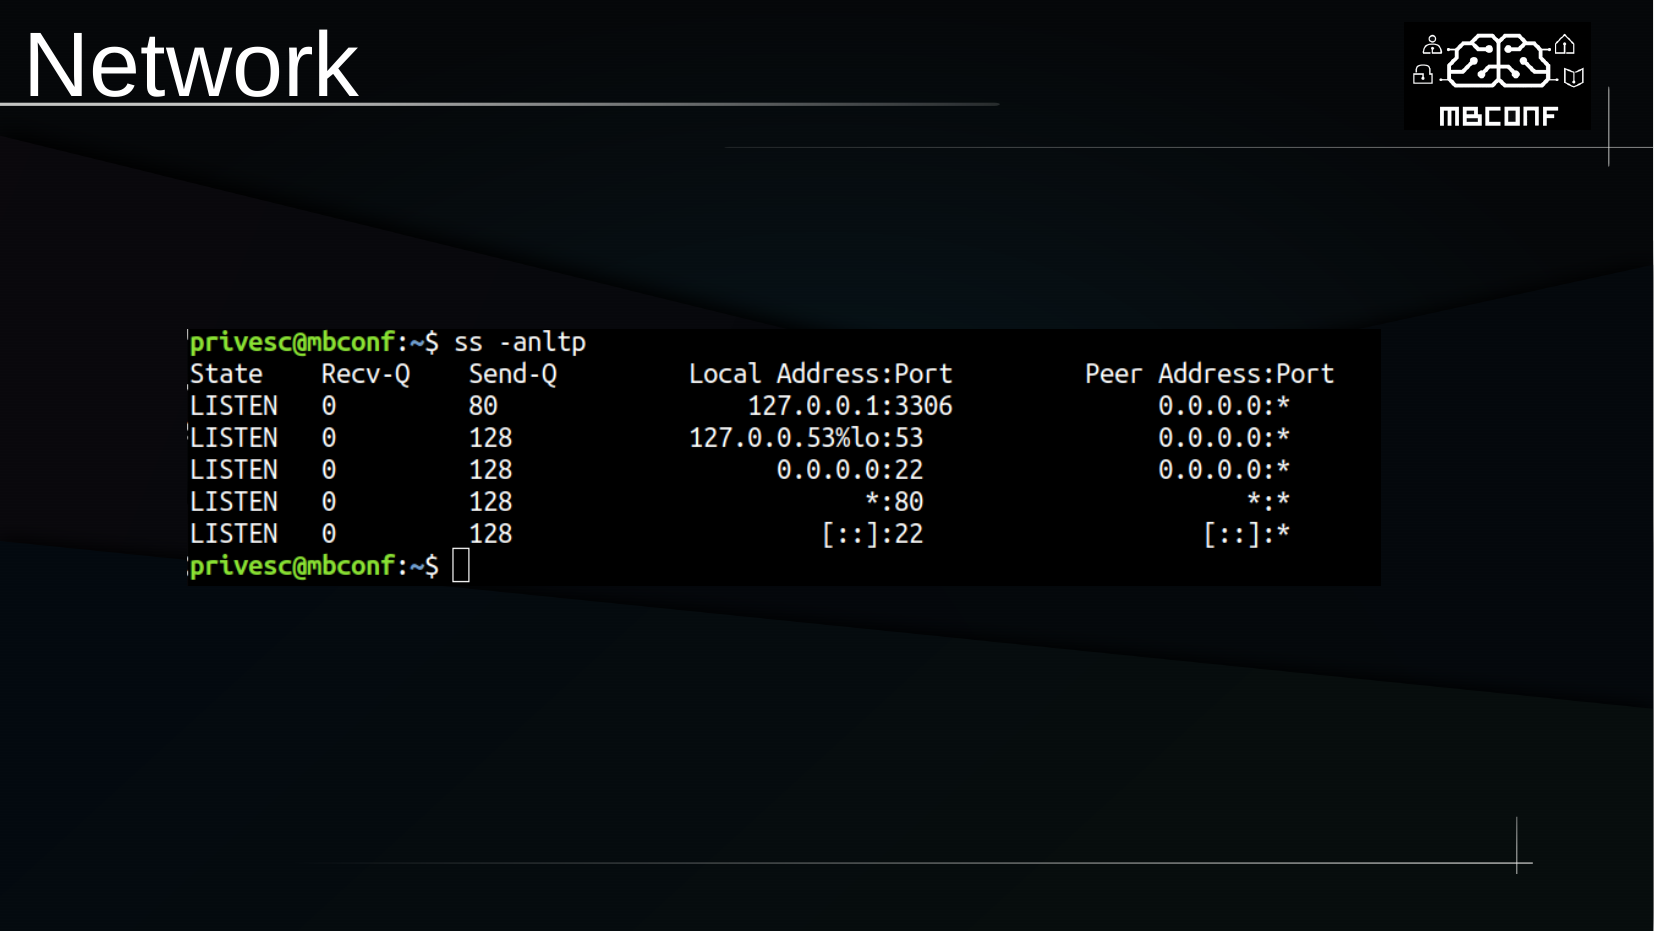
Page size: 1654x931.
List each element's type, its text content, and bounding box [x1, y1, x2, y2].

title Network [23, 11, 1589, 119]
picture [0, 0, 1654, 931]
